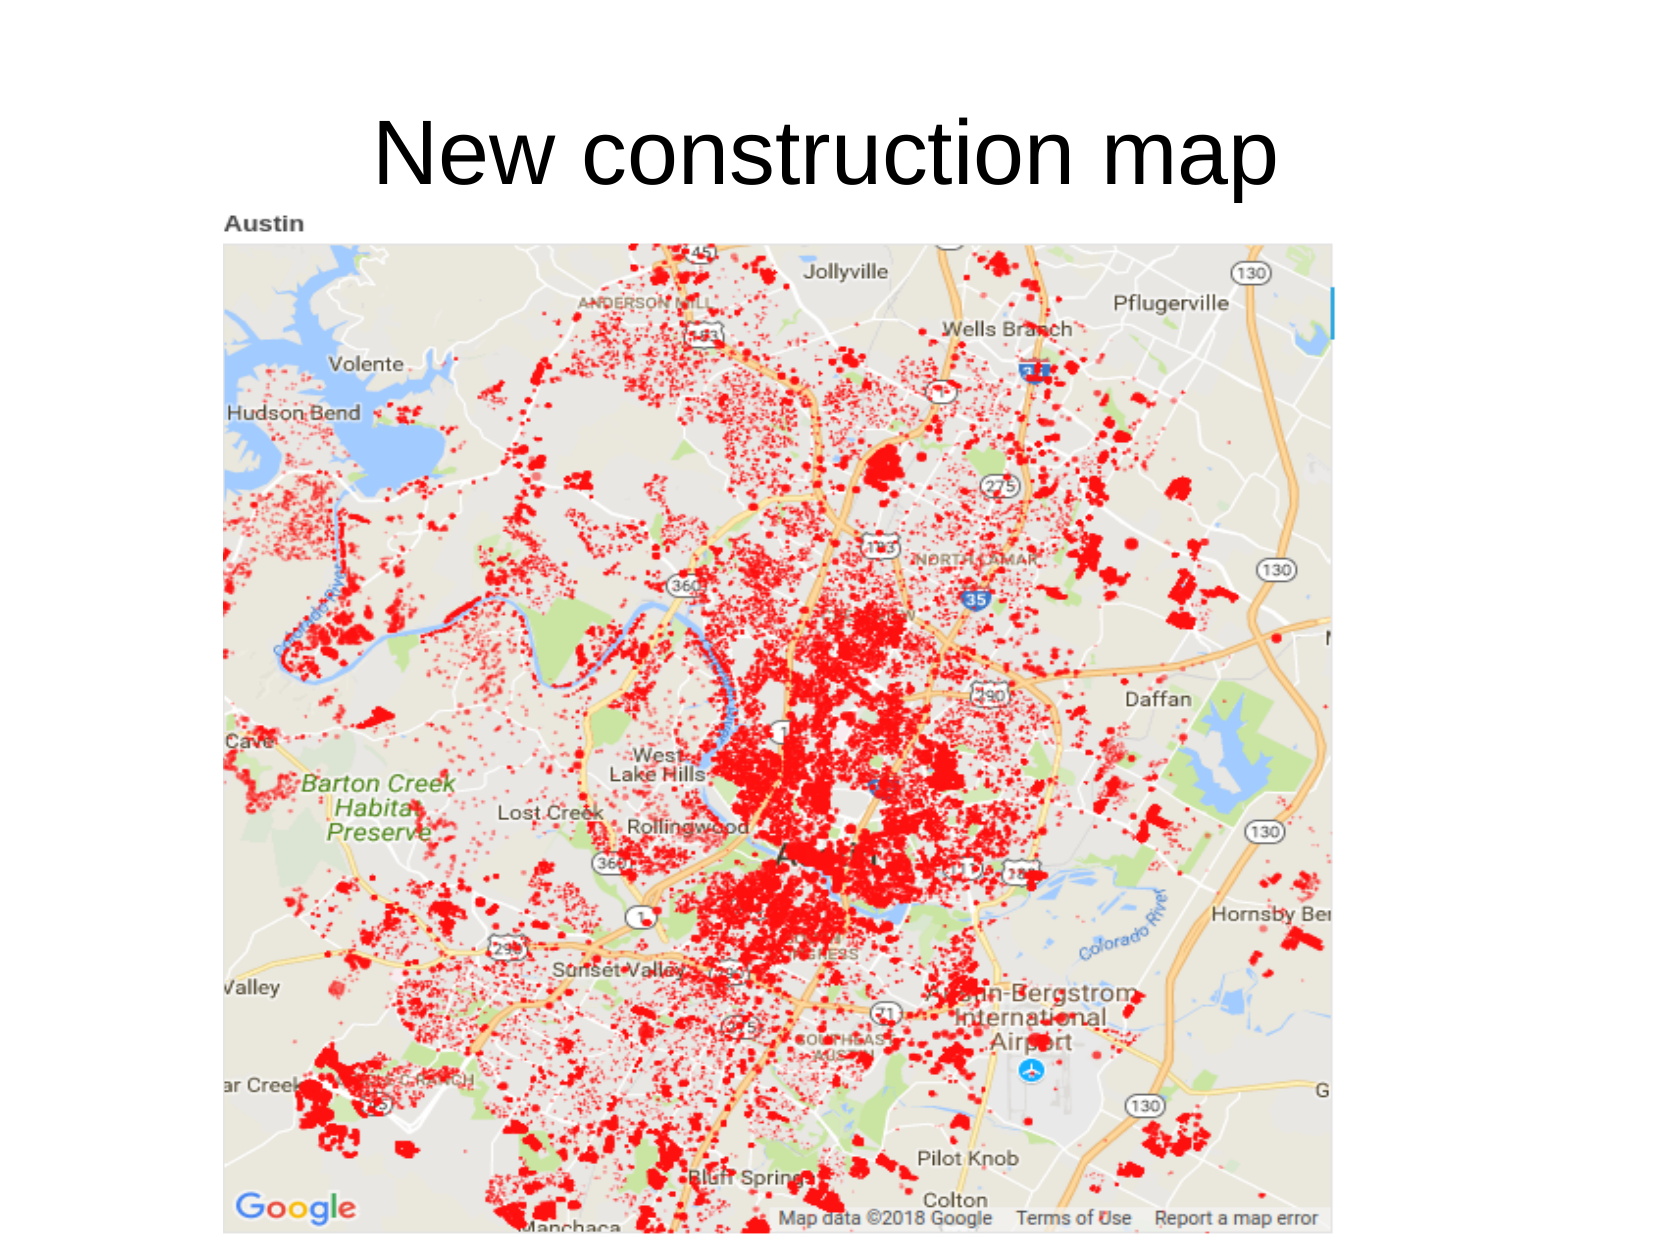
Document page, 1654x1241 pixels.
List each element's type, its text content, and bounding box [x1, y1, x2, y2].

picture [223, 209, 1337, 1239]
title New construction map [82, 49, 1571, 257]
